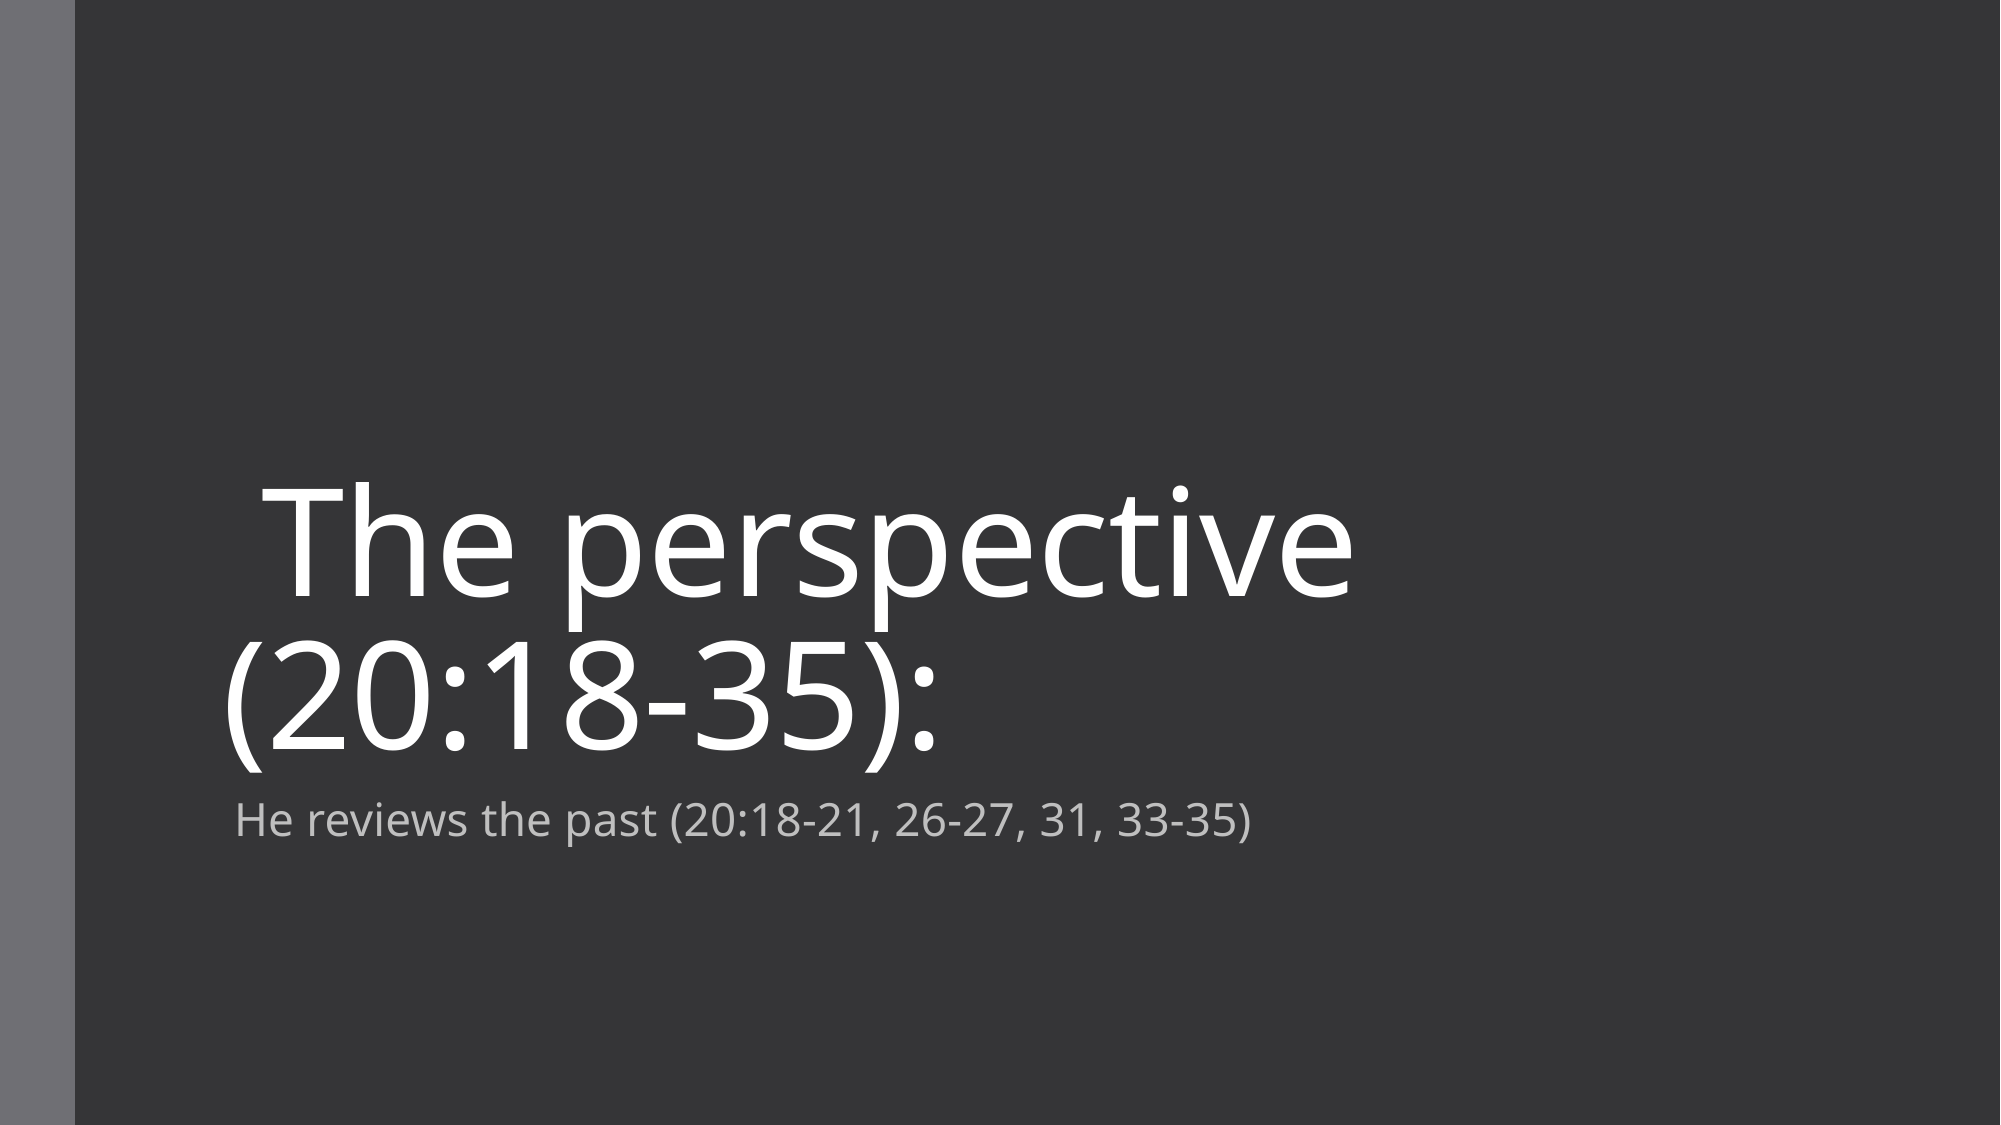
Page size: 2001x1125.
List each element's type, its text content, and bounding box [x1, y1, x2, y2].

subtitle He reviews the past (20:18-21, 26-27, 31, 33-35) [206, 787, 1752, 1066]
title The perspective (20:18-35): [206, 124, 1752, 787]
